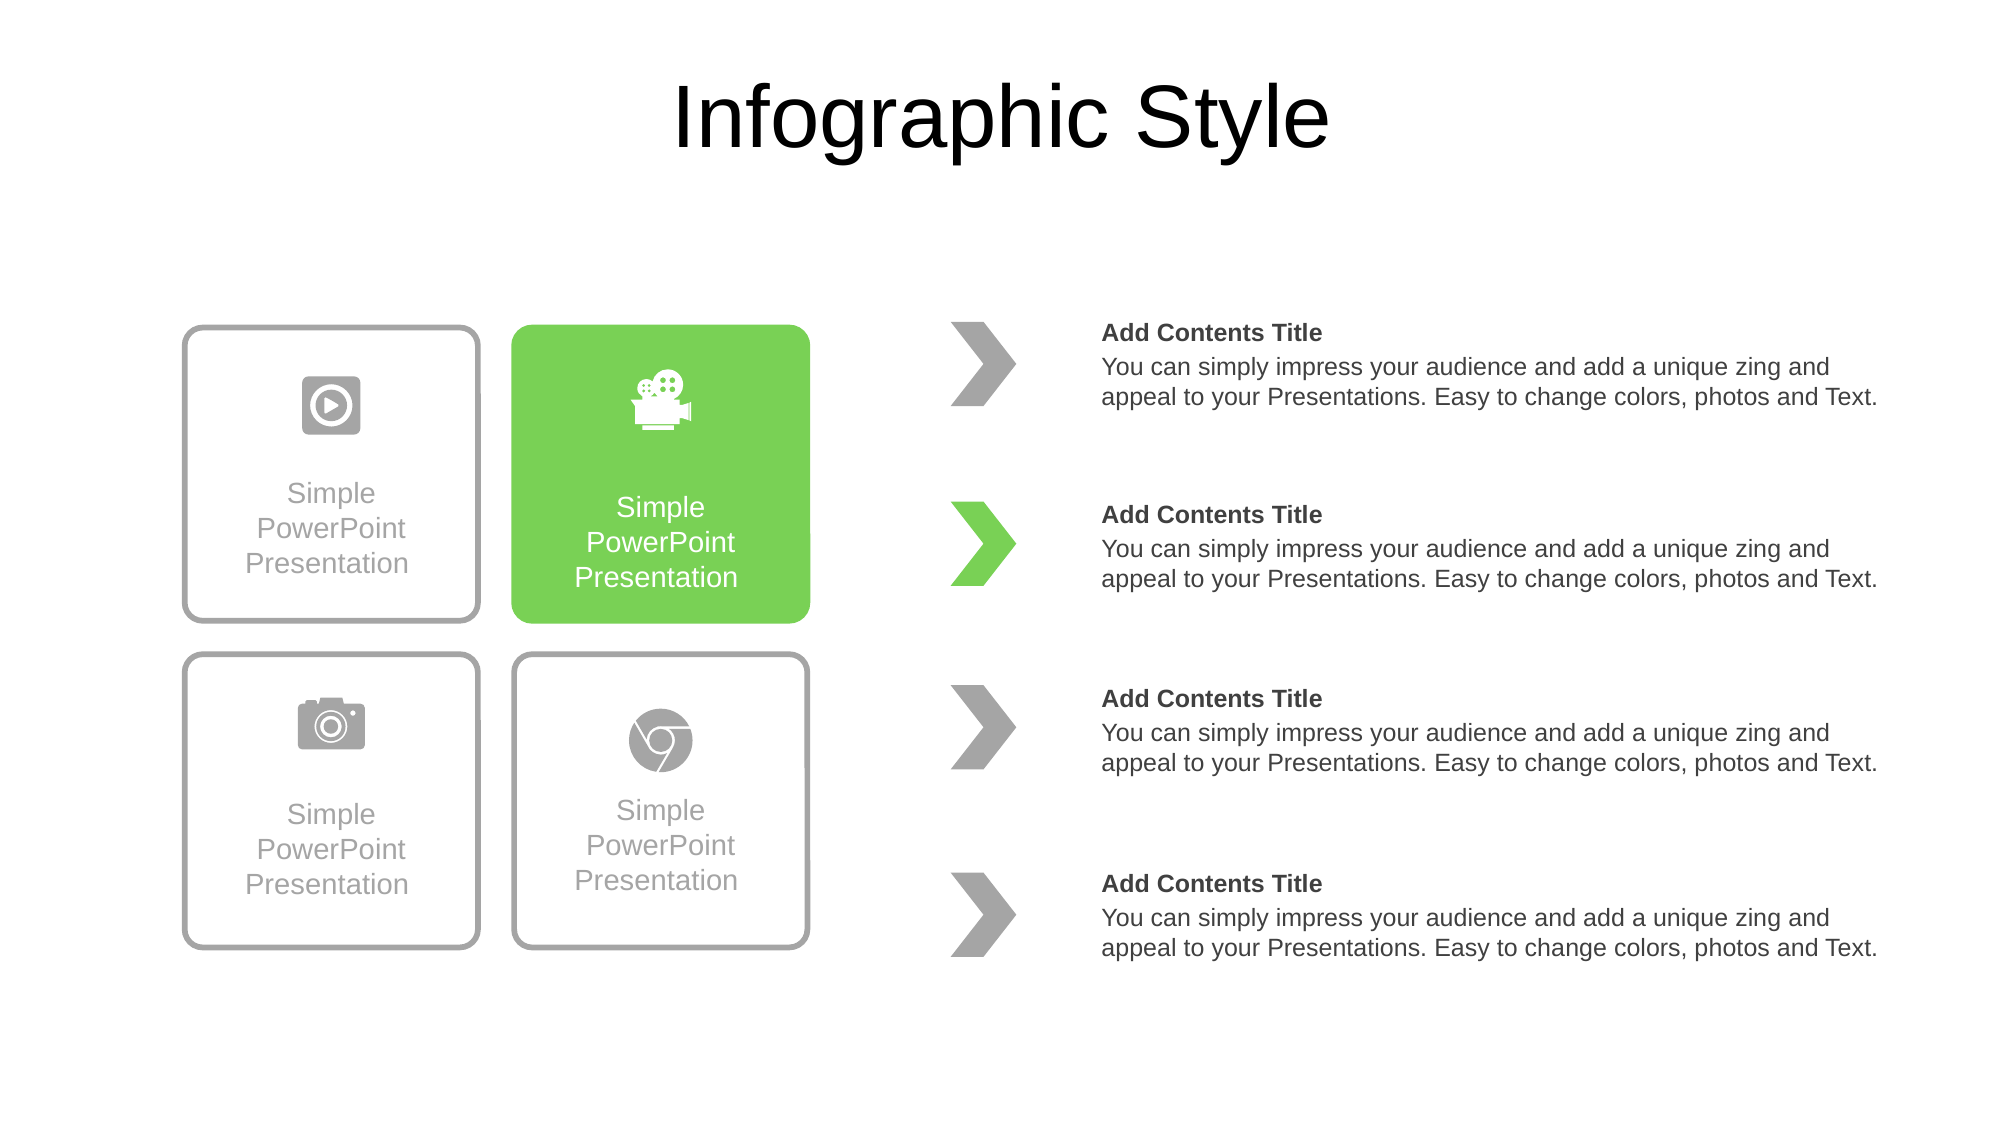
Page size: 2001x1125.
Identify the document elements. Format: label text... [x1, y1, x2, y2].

text_box Simple PowerPoint Presentation [548, 784, 774, 905]
text_box [950, 321, 1017, 407]
text_box Add Contents Title [1086, 491, 1896, 536]
text_box [514, 654, 808, 948]
text_box [184, 654, 478, 948]
text_box Simple PowerPoint Presentation [218, 467, 444, 587]
text_box [950, 501, 1017, 586]
text_box [950, 685, 1017, 770]
text_box You can simply impress your audience and add a unique zing and appeal to your Presentations. Easy to change colors, photos and Text. [1086, 905, 1896, 969]
text_box [950, 872, 1017, 957]
text_box You can simply impress your audience and add a unique zing and appeal to your Presentations. Easy to change colors, photos and Text. [1086, 354, 1896, 418]
text_box You can simply impress your audience and add a unique zing and appeal to your Presentations. Easy to change colors, photos and Text. [1086, 720, 1896, 784]
text_box Add Contents Title [1086, 674, 1896, 720]
text_box [514, 327, 808, 621]
text_box Add Contents Title [1086, 309, 1896, 354]
text_box You can simply impress your audience and add a unique zing and appeal to your Presentations. Easy to change colors, photos and Text. [1086, 536, 1896, 600]
text_box Add Contents Title [1086, 859, 1896, 905]
text_box Simple PowerPoint Presentation [548, 480, 774, 601]
text_box Simple PowerPoint Presentation [218, 787, 444, 908]
text_box [184, 327, 478, 621]
list Infographic Style [53, 55, 1952, 175]
